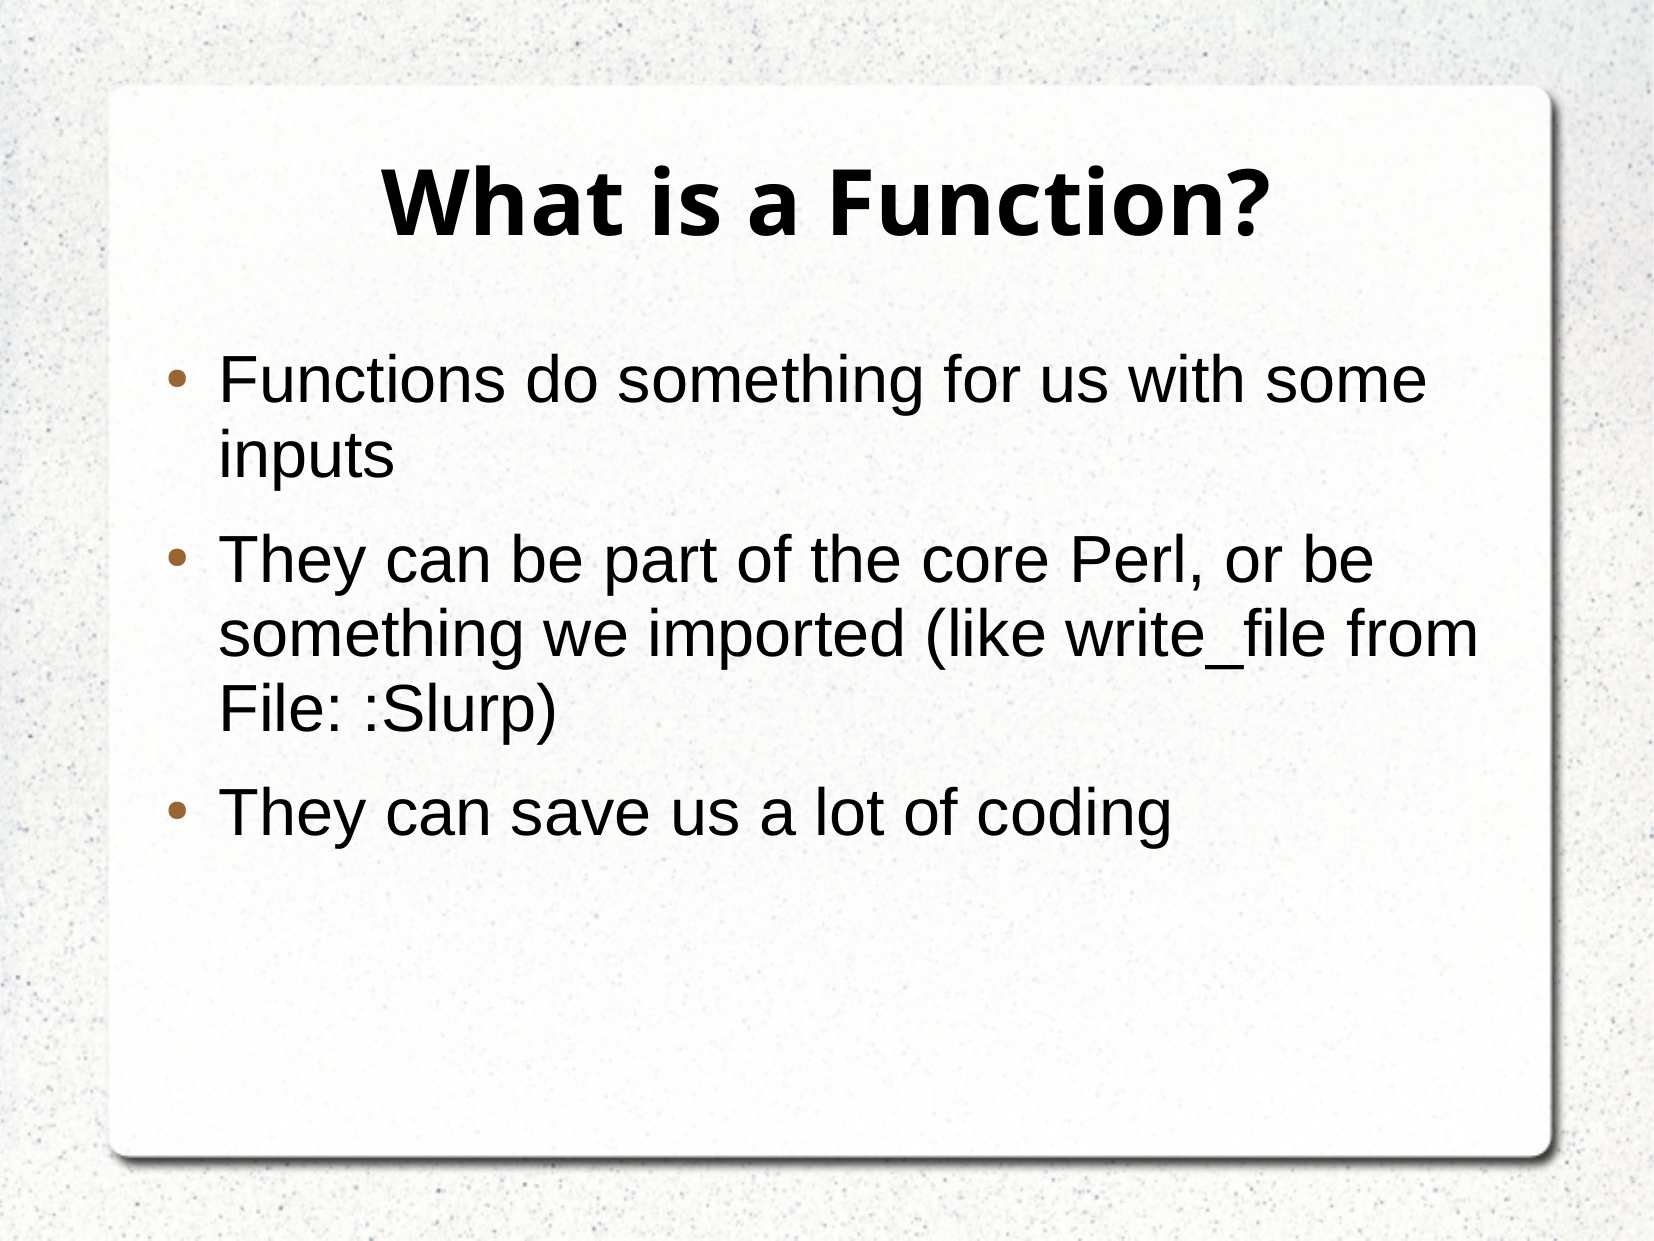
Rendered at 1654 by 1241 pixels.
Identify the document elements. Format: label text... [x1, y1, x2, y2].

picture [0, 0, 1654, 1241]
list Functions do something for us with some inputs They can be part of the core Perl, or be something we imported (like write_file from File: :Slurp) They can save us a lot of coding [147, 342, 1506, 978]
title What is a Function? [118, 96, 1536, 304]
